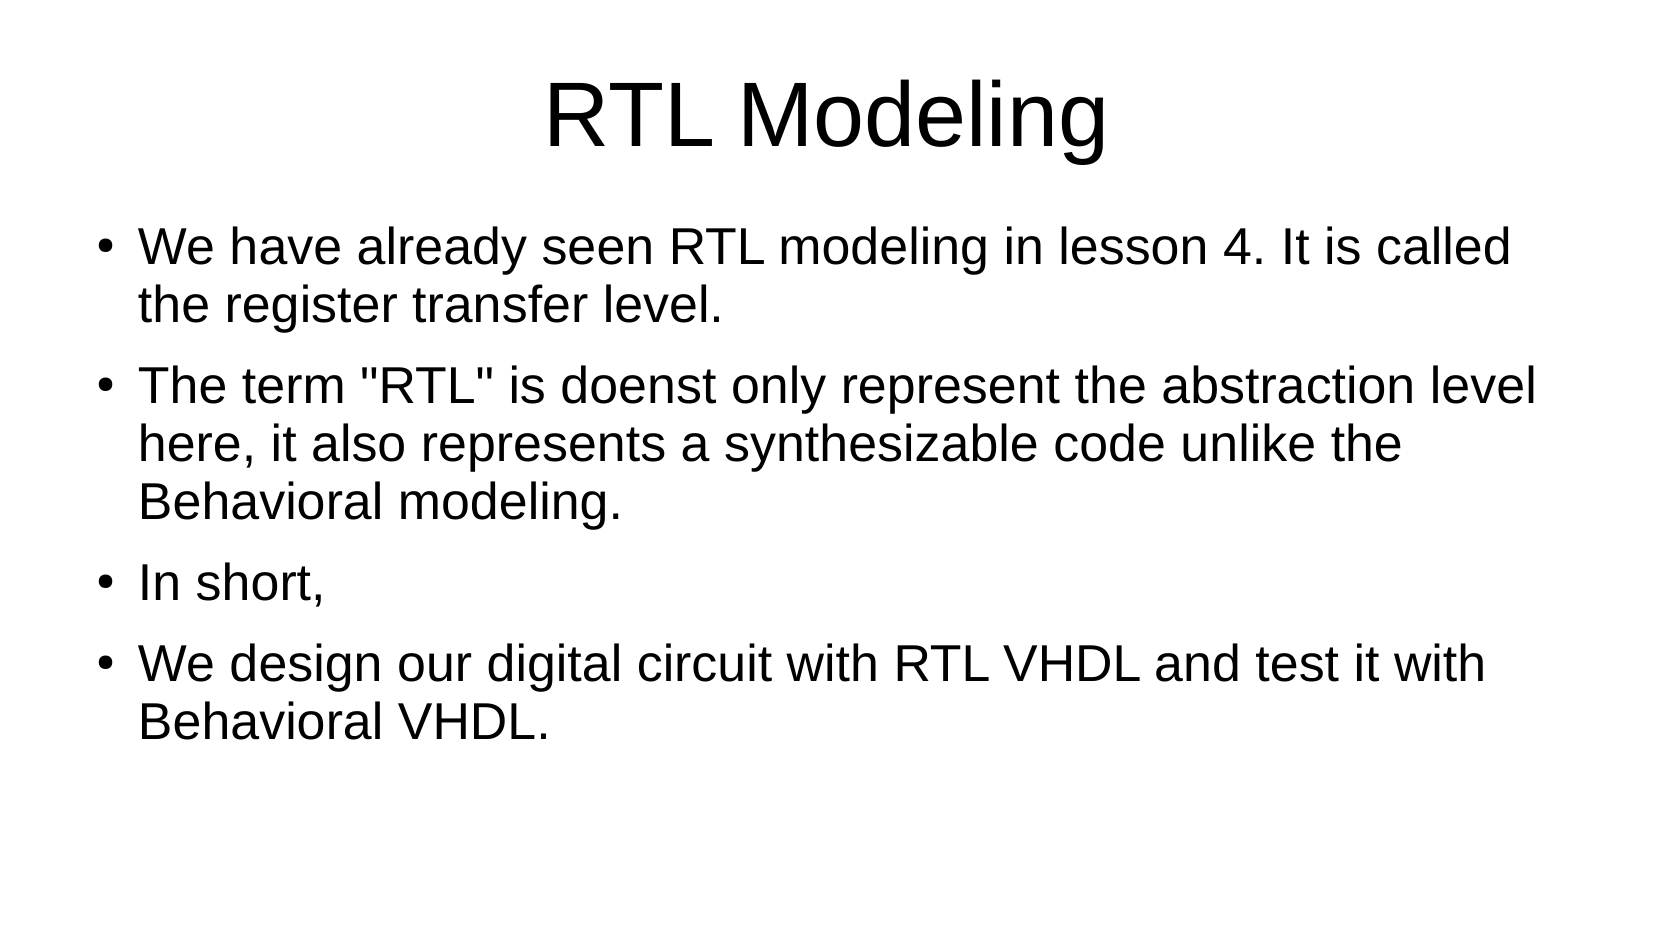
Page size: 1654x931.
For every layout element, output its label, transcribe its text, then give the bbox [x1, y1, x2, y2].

title RTL Modeling [82, 37, 1571, 193]
list We have already seen RTL modeling in lesson 4. It is called the register transfer level. The term "RTL" is doenst only represent the abstraction level here, it also represents a synthesizable code unlike the Behavioral modeling. In short, We design our digital circuit with RTL VHDL and test it with Behavioral VHDL. [82, 217, 1571, 758]
